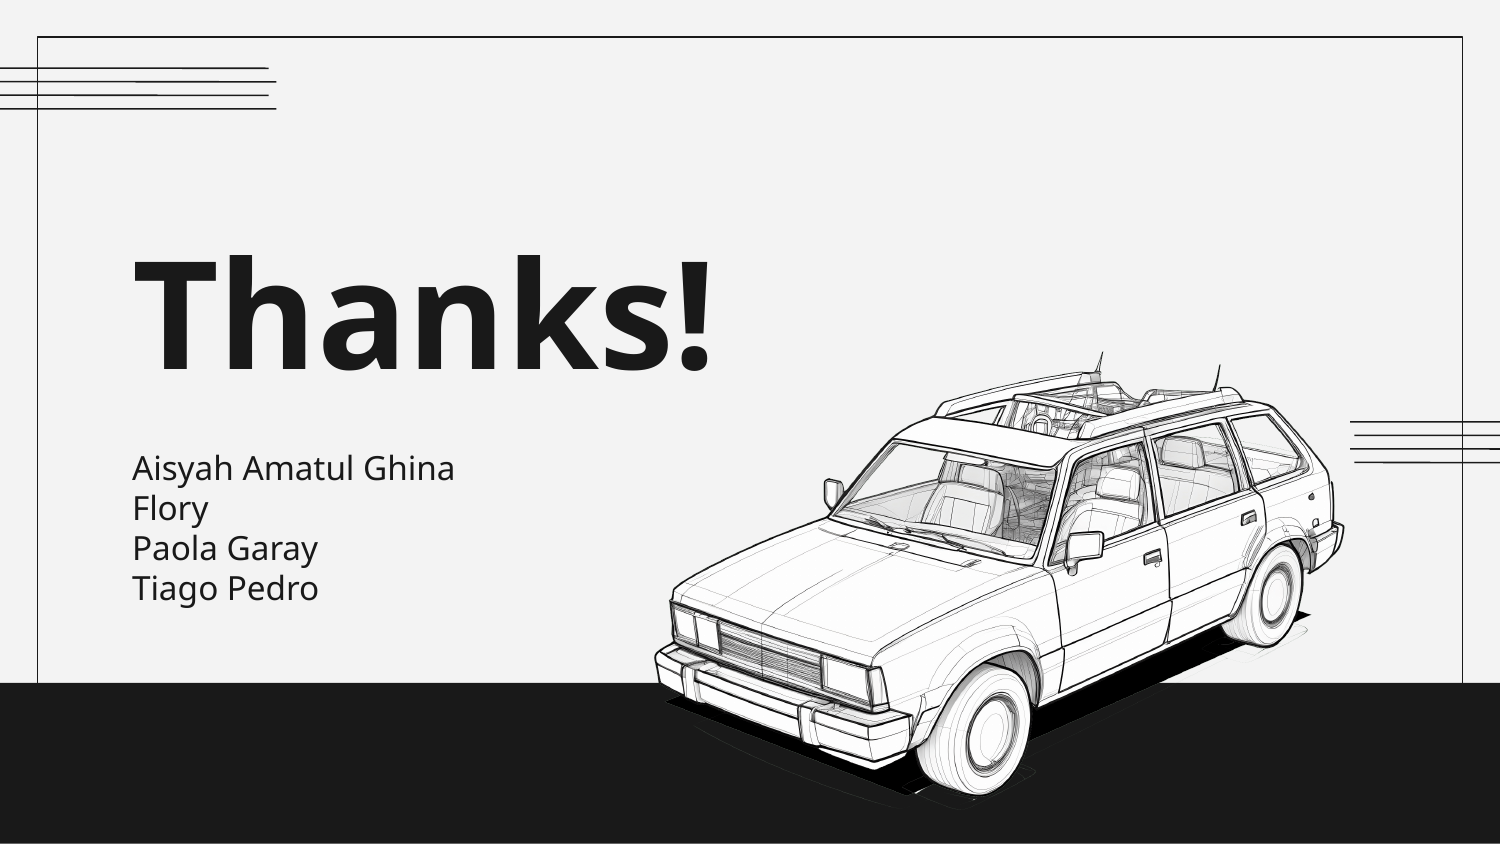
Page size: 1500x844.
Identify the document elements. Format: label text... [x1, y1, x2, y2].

title Thanks! [116, 177, 1208, 432]
subtitle Aisyah Amatul Ghina Flory Paola Garay Tiago Pedro [116, 432, 646, 619]
picture [646, 345, 1361, 821]
